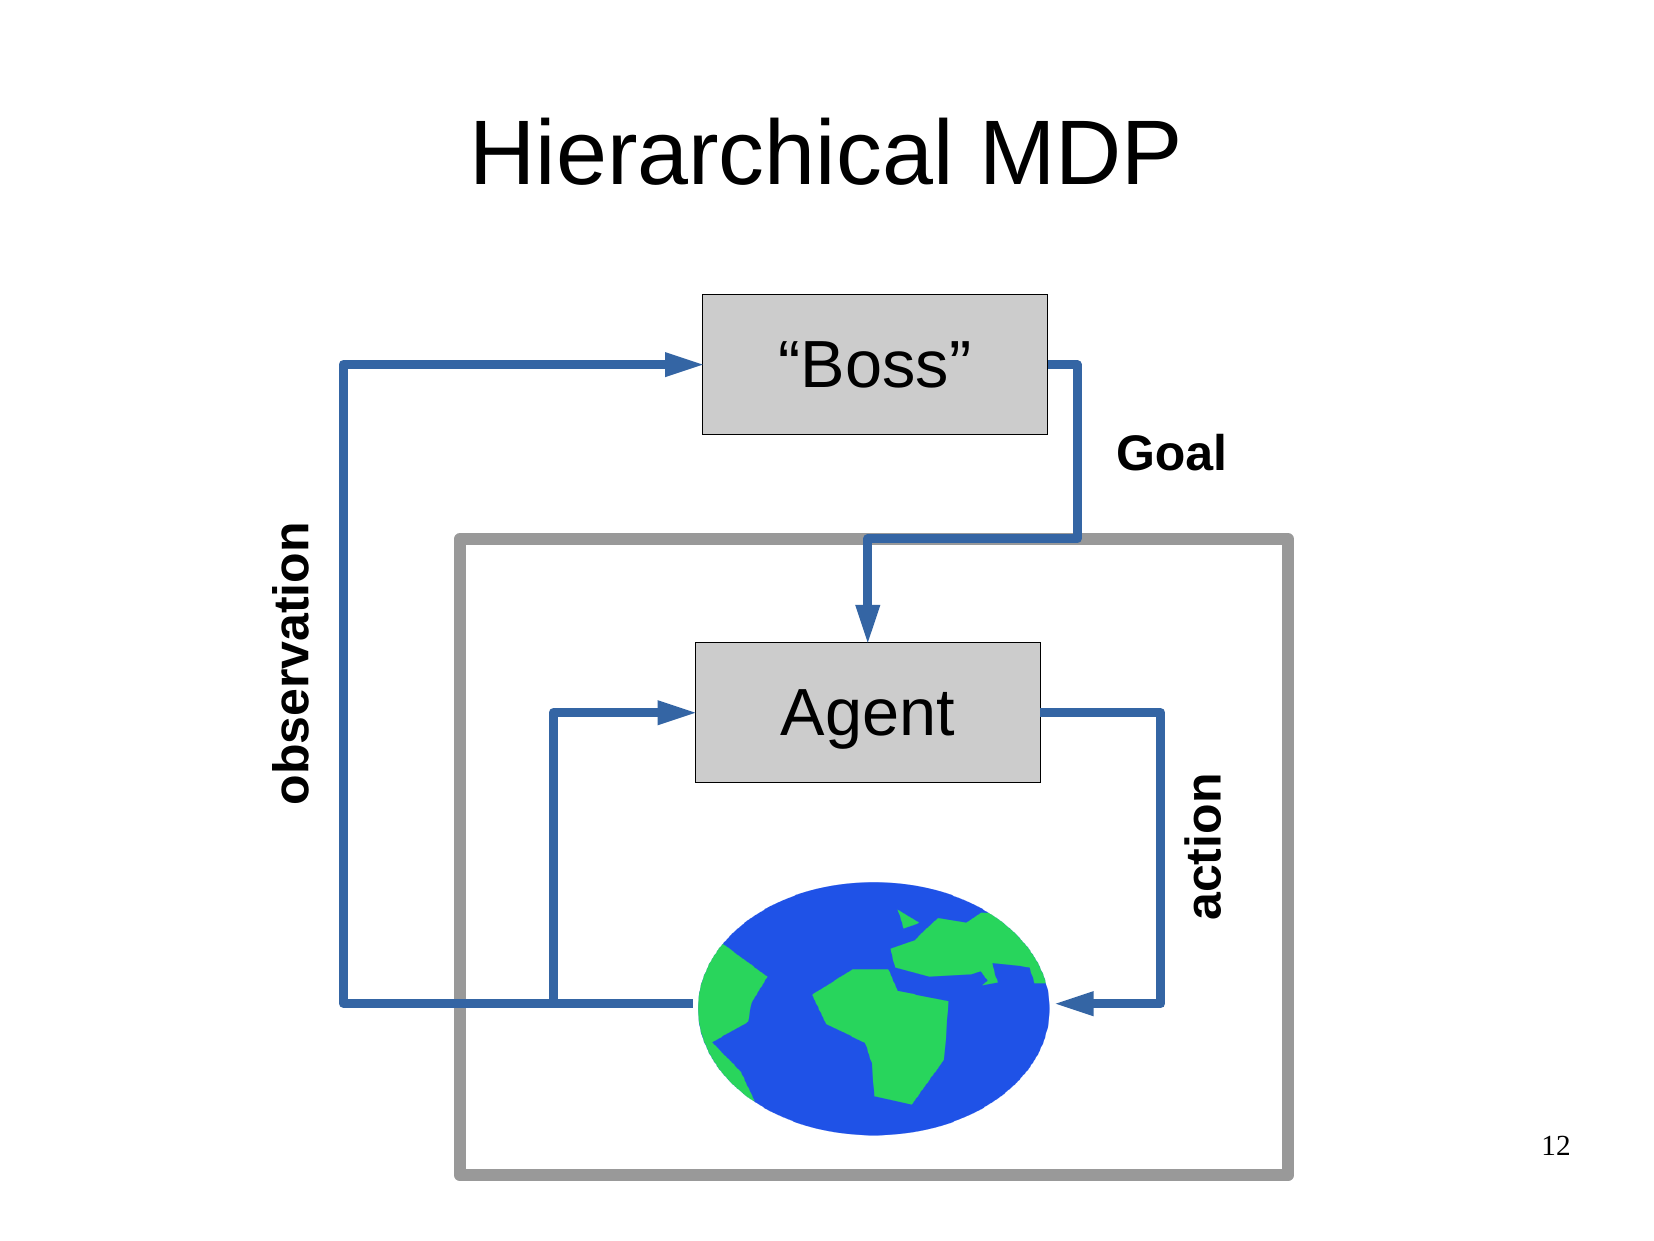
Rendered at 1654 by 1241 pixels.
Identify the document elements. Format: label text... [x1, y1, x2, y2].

title Hierarchical MDP [82, 49, 1571, 257]
text_box observation [255, 507, 327, 821]
text_box “Boss” [702, 294, 1048, 435]
text_box action [1167, 758, 1240, 936]
text_box [558, 714, 1156, 999]
text_box [459, 539, 1289, 1176]
text_box Agent [695, 642, 1041, 783]
text_box Goal [1101, 417, 1243, 489]
picture [586, 853, 1161, 1164]
text_box [459, 539, 867, 999]
